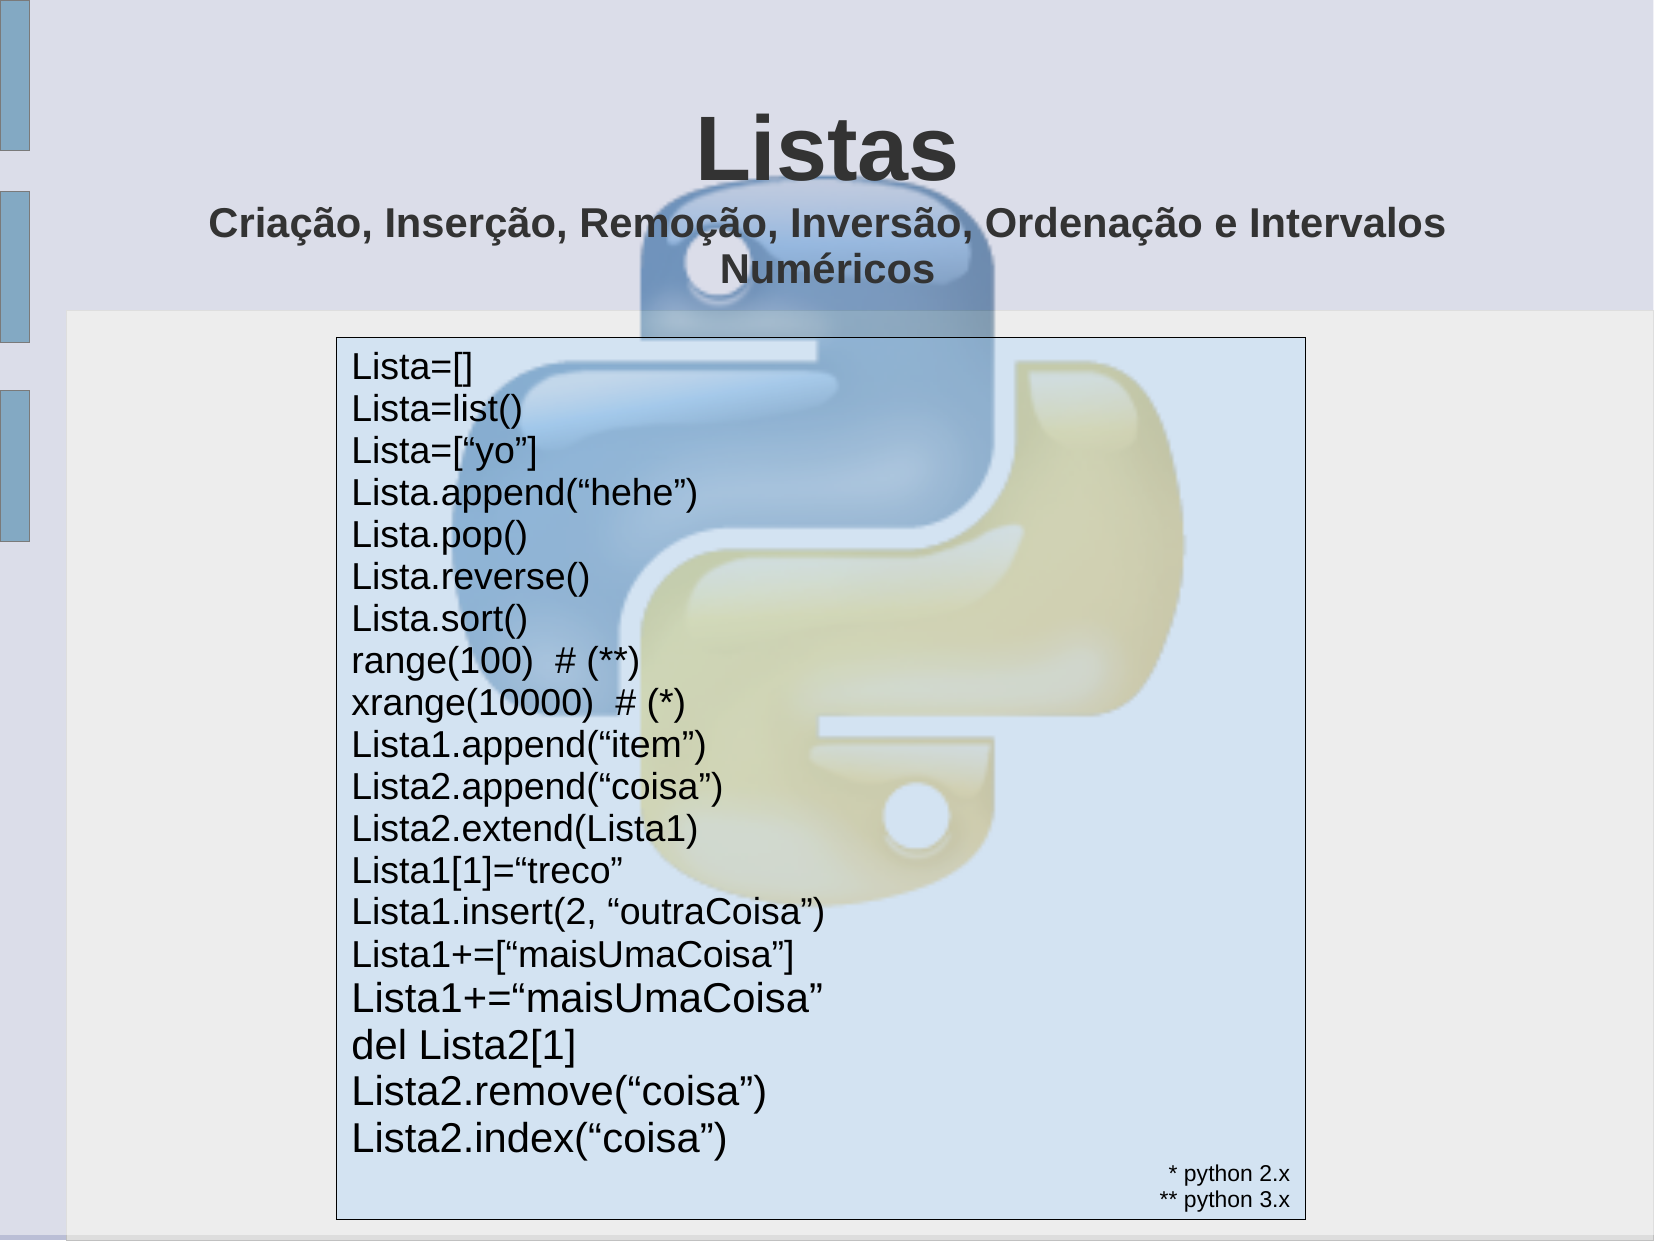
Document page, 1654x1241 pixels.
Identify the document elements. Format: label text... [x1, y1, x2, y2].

picture [0, 0, 1654, 1235]
title Listas Criação, Inserção, Remoção, Inversão, Ordenação e Intervalos Numéricos [121, 91, 1534, 299]
text_box Lista=[] Lista=list() Lista=[“yo”] Lista.append(“hehe”) Lista.pop() Lista.reverse() Lista.sort() range(100) # (**) xrange(10000) # (*) Lista1.append(“item”) Lista2.append(“coisa”) Lista2.extend(Lista1) Lista1[1]=“treco” Lista1.insert(2, “outraCoisa”) Lista1+=[“maisUmaCoisa”] Lista1+=“maisUmaCoisa” del Lista2[1] Lista2.remove(“coisa”) Lista2.index(“coisa”) * python 2.x ** python 3.x [336, 337, 1306, 1220]
